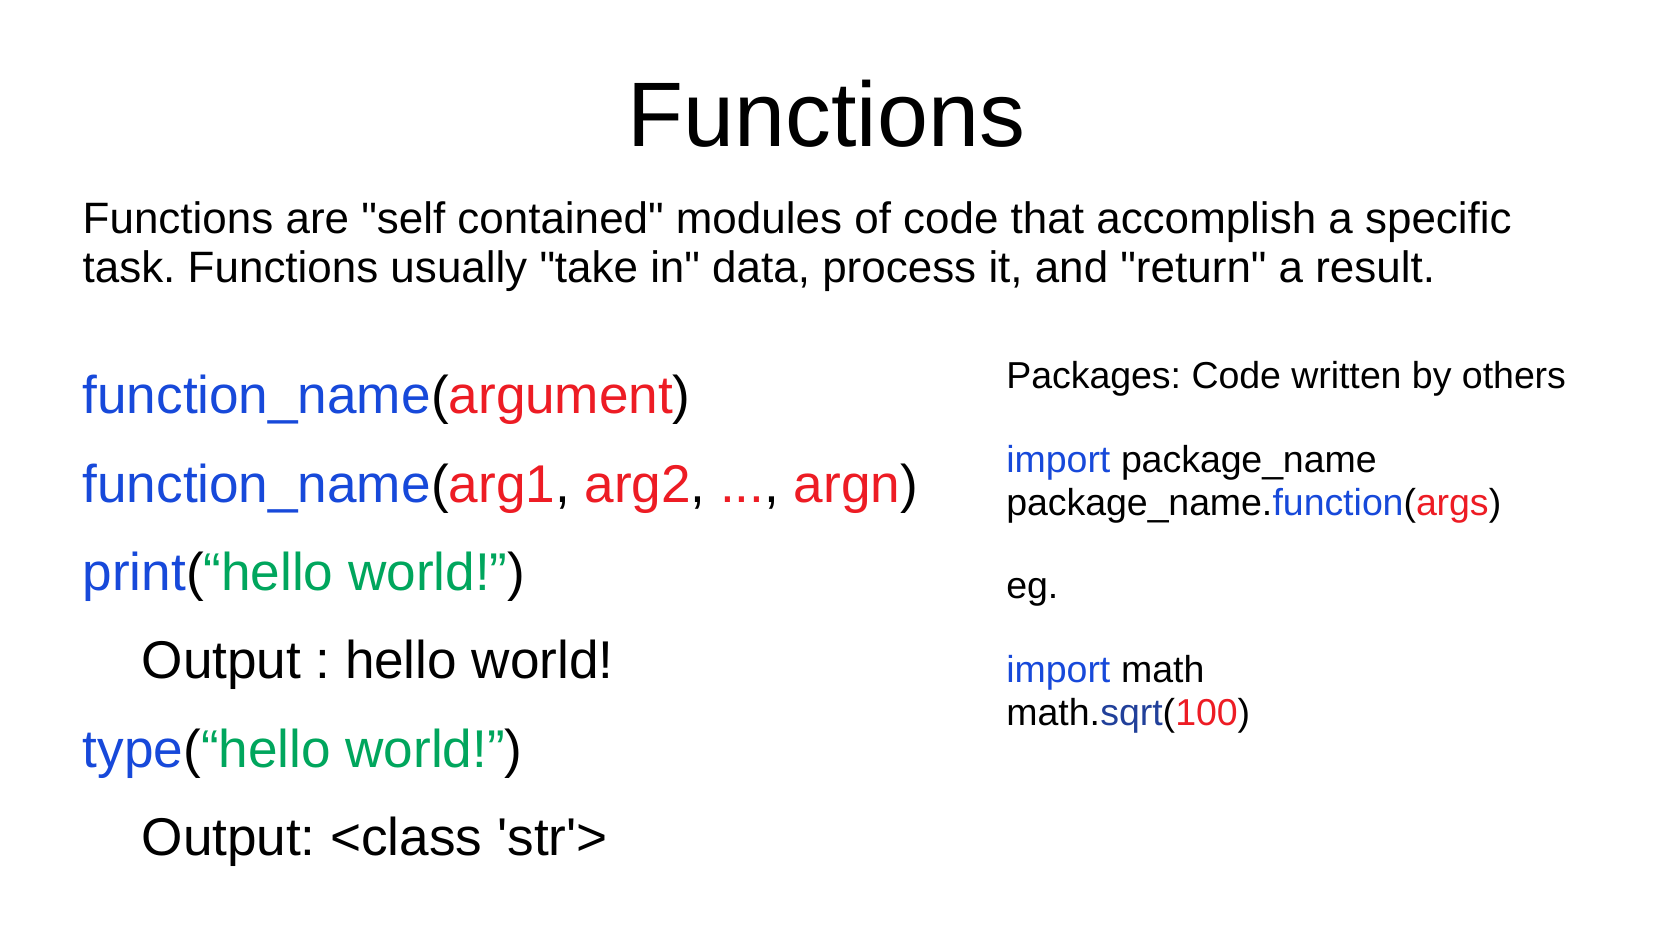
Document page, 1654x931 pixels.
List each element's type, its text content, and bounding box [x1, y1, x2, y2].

title Functions [82, 37, 1571, 193]
list Functions are "self contained" modules of code that accomplish a specific task. Functions usually "take in" data, process it, and "return" a result. [82, 193, 1571, 337]
list function_name(argument) function_name(arg1, arg2, ..., argn) print(“hello world!”) Output : hello world! type(“hello world!”) Output: <class 'str'> [82, 365, 931, 886]
text_box Packages: Code written by others import package_name package_name.function(args) eg. import math math.sqrt(100) [991, 347, 1611, 867]
